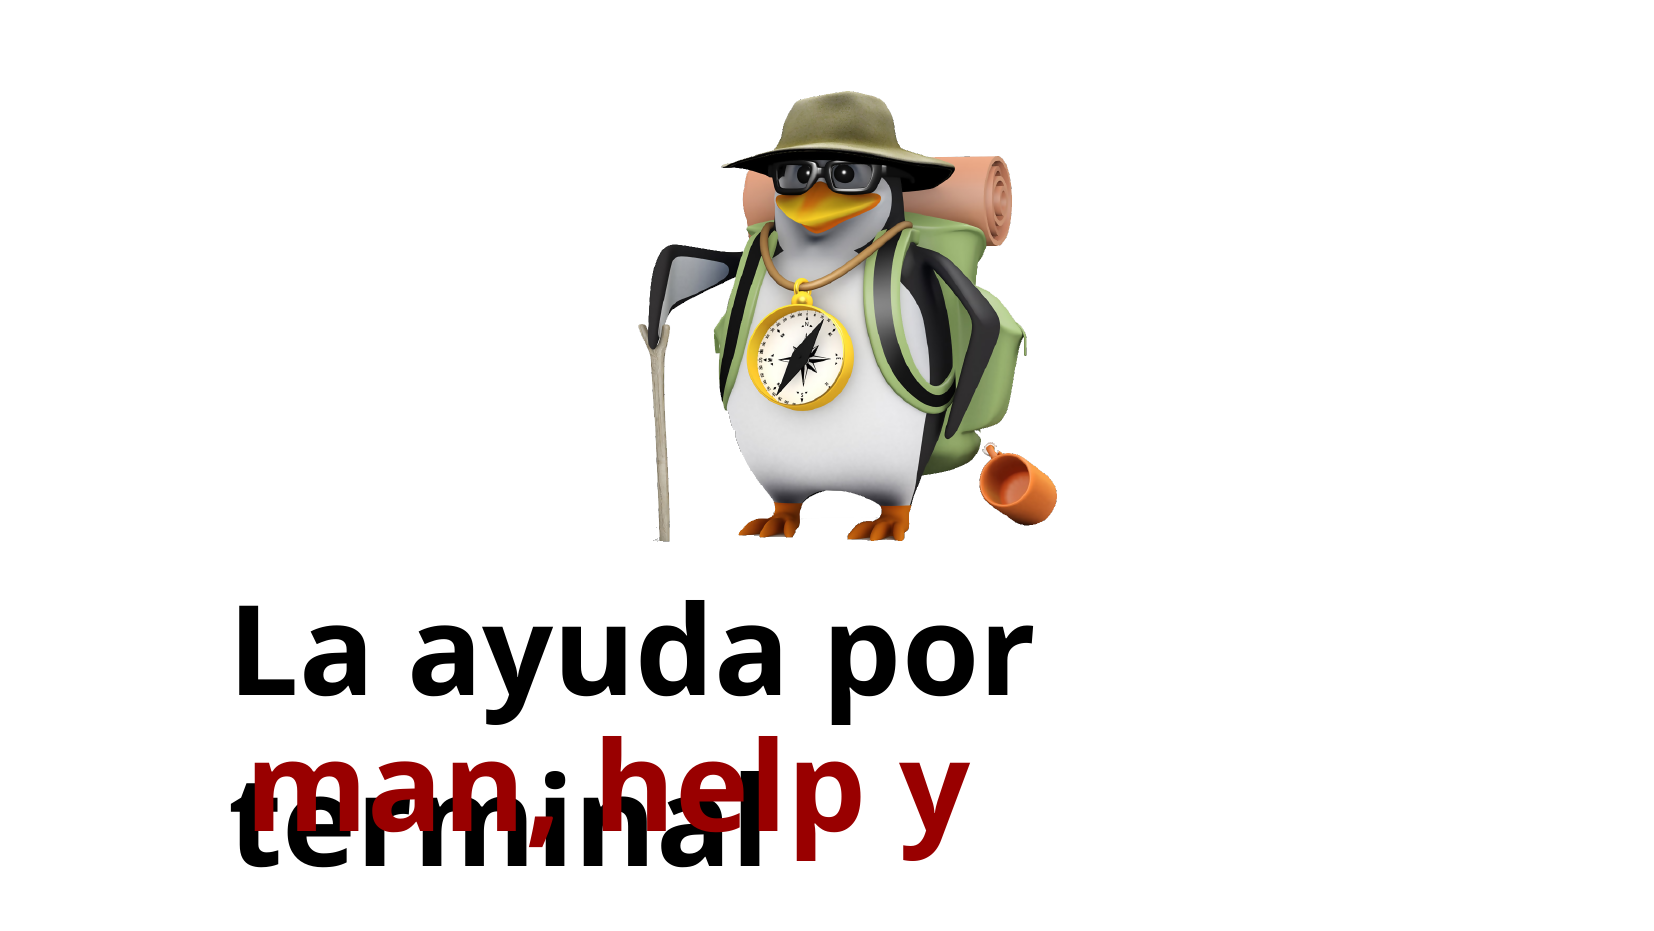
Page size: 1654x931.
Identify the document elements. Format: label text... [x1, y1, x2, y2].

picture [576, 68, 1103, 595]
text_box La ayuda por terminal [213, 554, 1478, 821]
text_box man, help y apropos [230, 690, 1457, 848]
